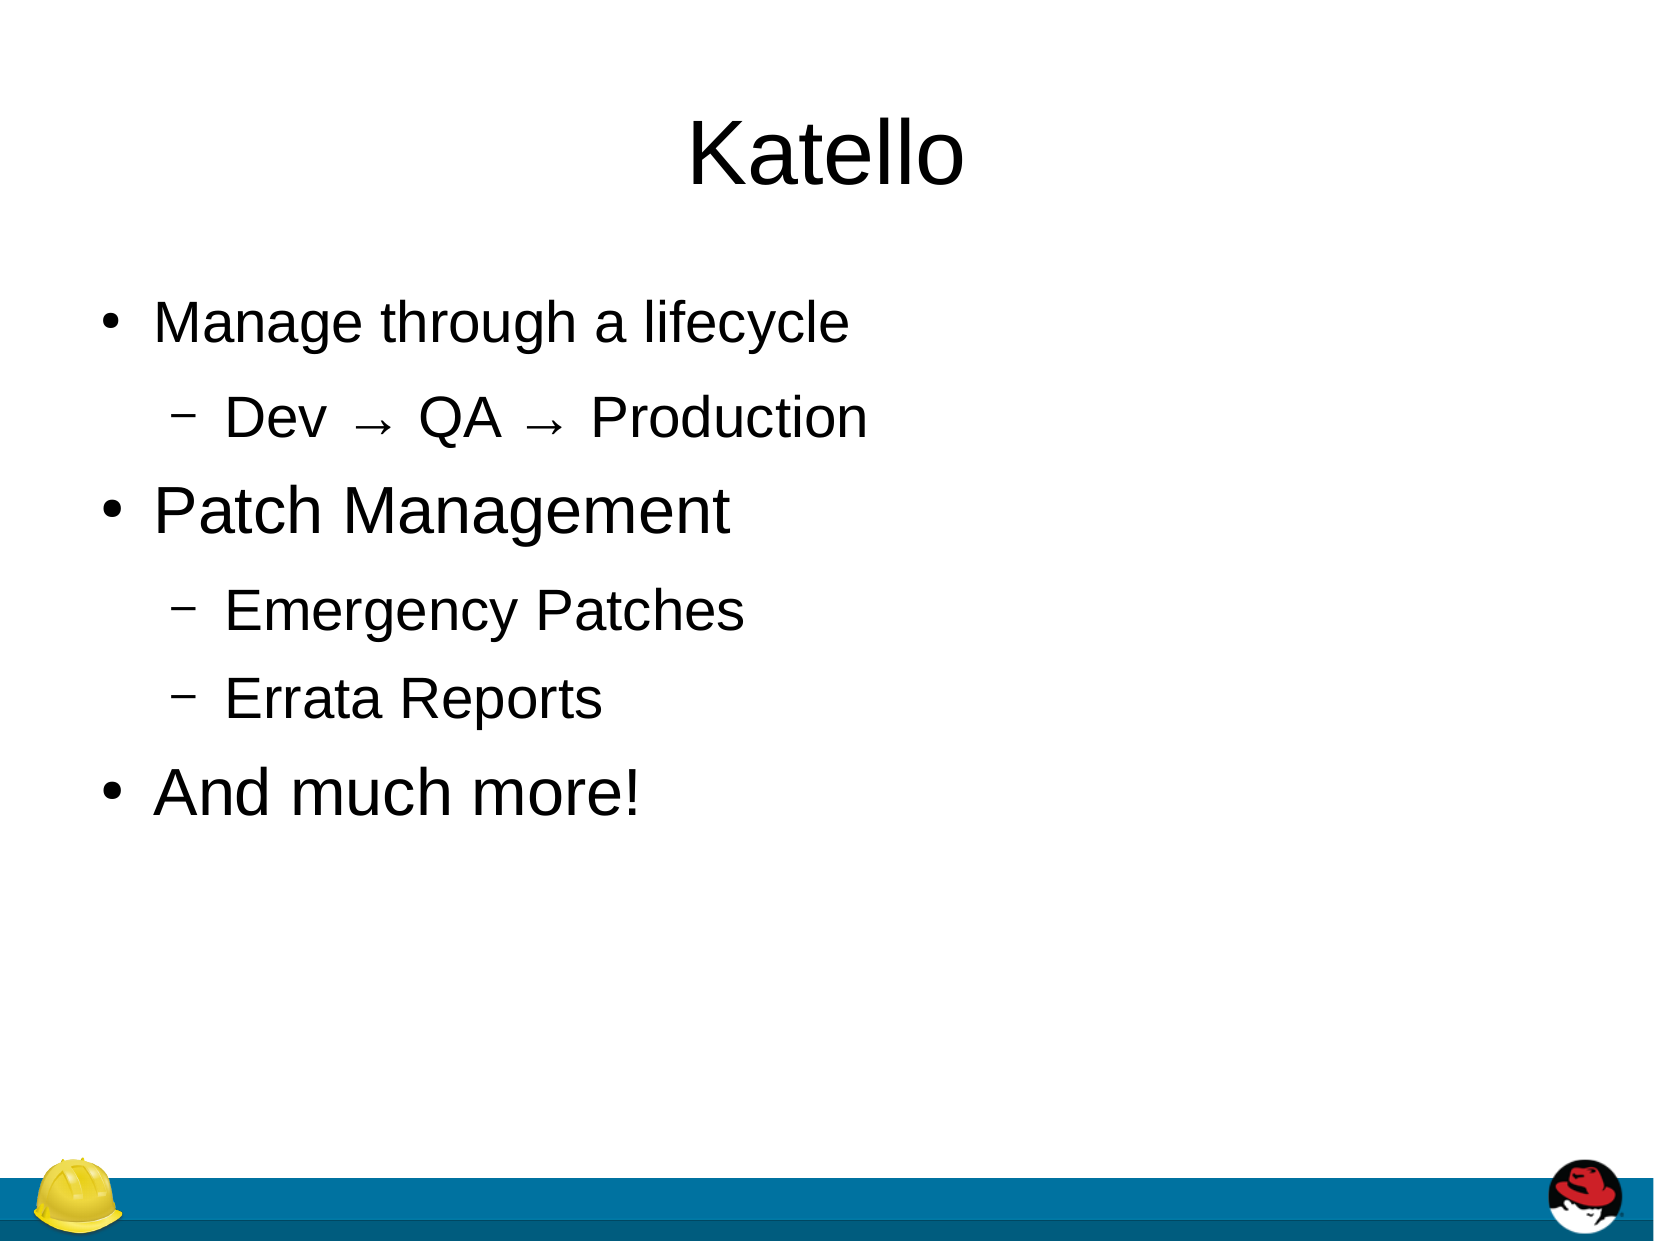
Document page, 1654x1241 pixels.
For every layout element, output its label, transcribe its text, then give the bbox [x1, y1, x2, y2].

title Katello [82, 49, 1571, 257]
picture [23, 1145, 130, 1235]
list Manage through a lifecycle Dev → QA → Production Patch Management Emergency Patches Errata Reports And much more! [82, 290, 1571, 1010]
picture [1547, 1157, 1630, 1233]
